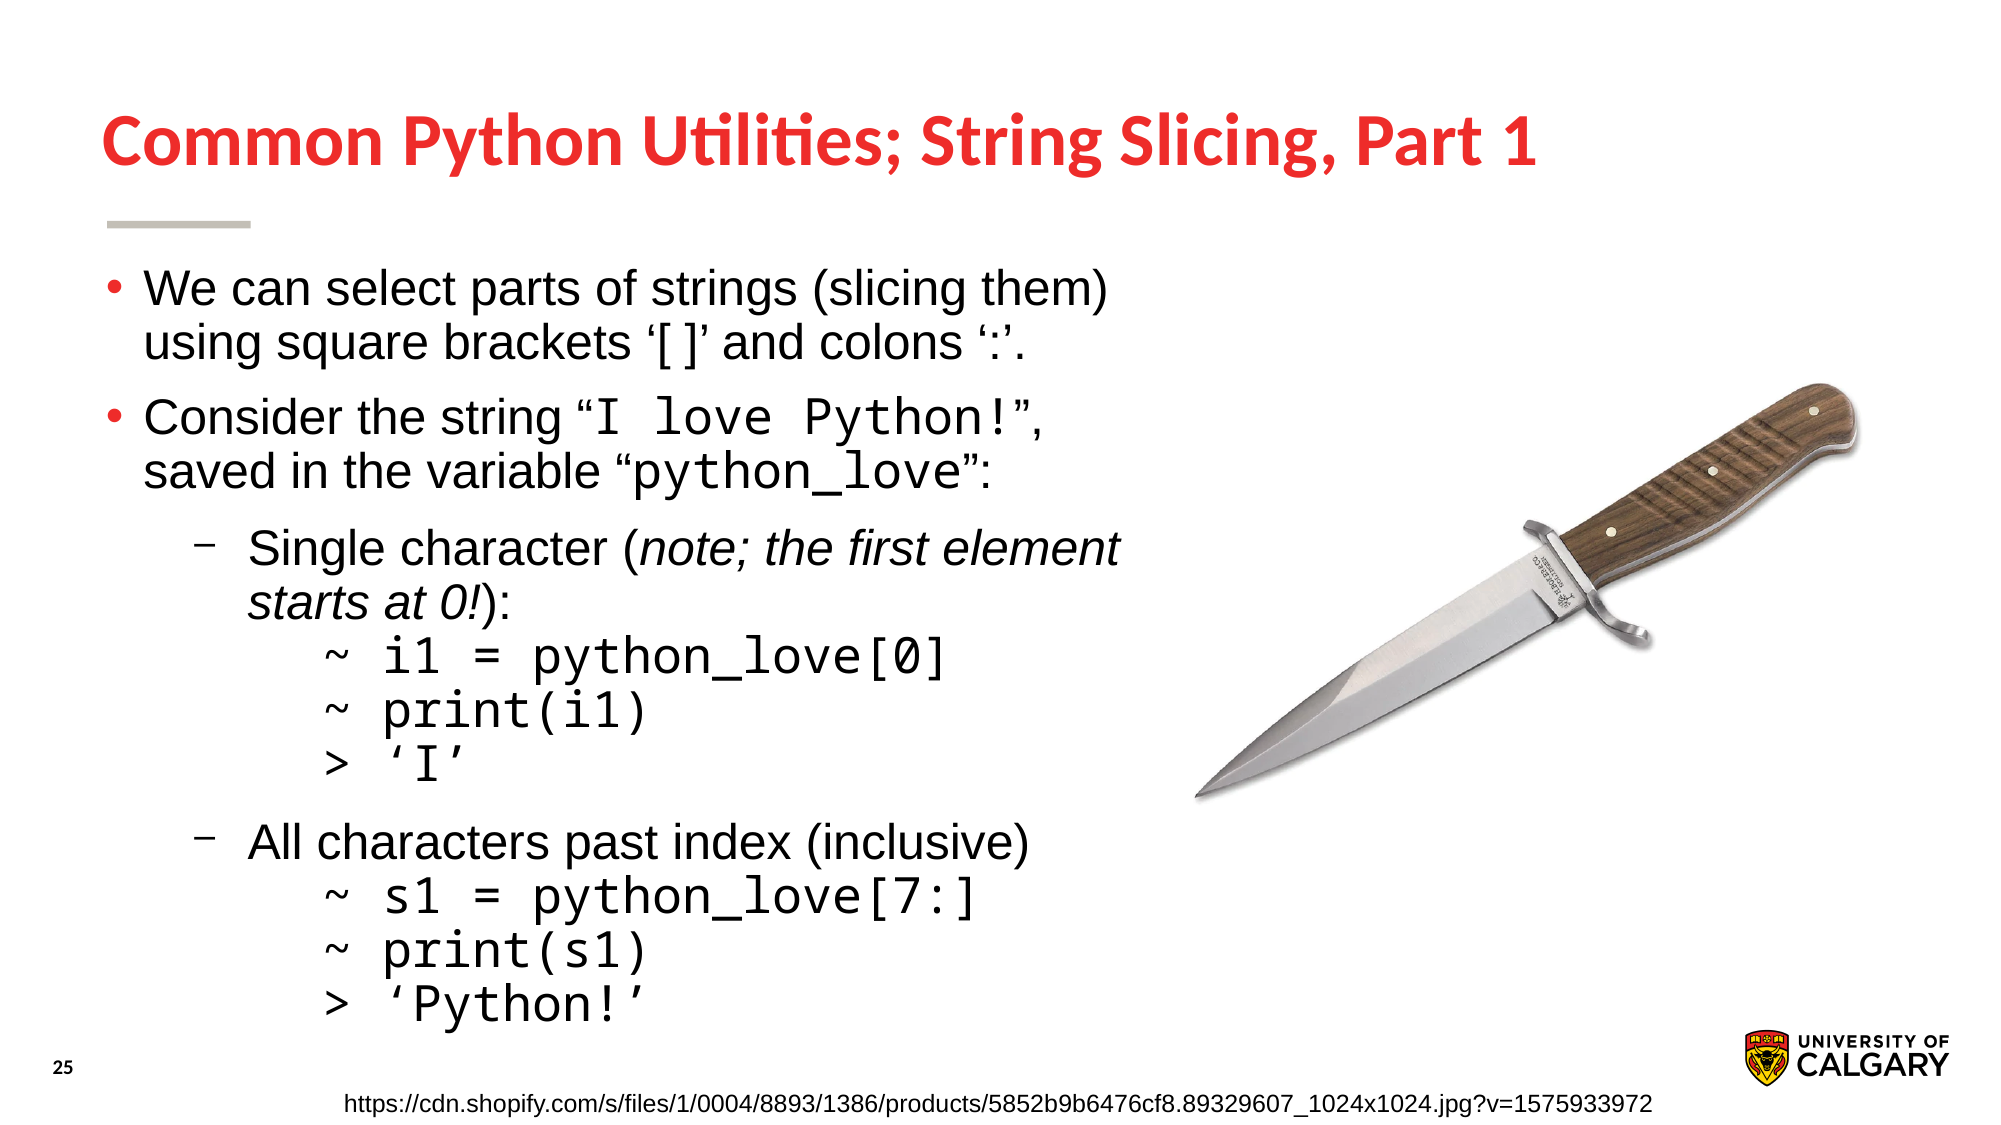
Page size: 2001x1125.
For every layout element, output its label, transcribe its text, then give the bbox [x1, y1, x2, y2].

picture [1722, 1012, 1972, 1099]
text_box https://cdn.shopify.com/s/files/1/0004/8893/1386/products/5852b9b6476cf8.89329607_1024x1024.jpg?v=1575933972 [50, 1082, 1951, 1125]
title Common Python Utilities; String Slicing, Part 1 [87, 60, 1774, 222]
picture [1156, 312, 1900, 865]
list We can select parts of strings (slicing them) using square brackets ‘[ ]’ and colons ‘:’. Consider the string “I love Python!”, saved in the variable “python_love”: Single character (note; the first element starts at 0!): ~ i1 = python_love[0] ~ print(i1) > ‘I’ All characters past index (inclusive) ~ s1 = python_love[7:] ~ print(s1) > ‘Python!’ [91, 254, 1157, 969]
